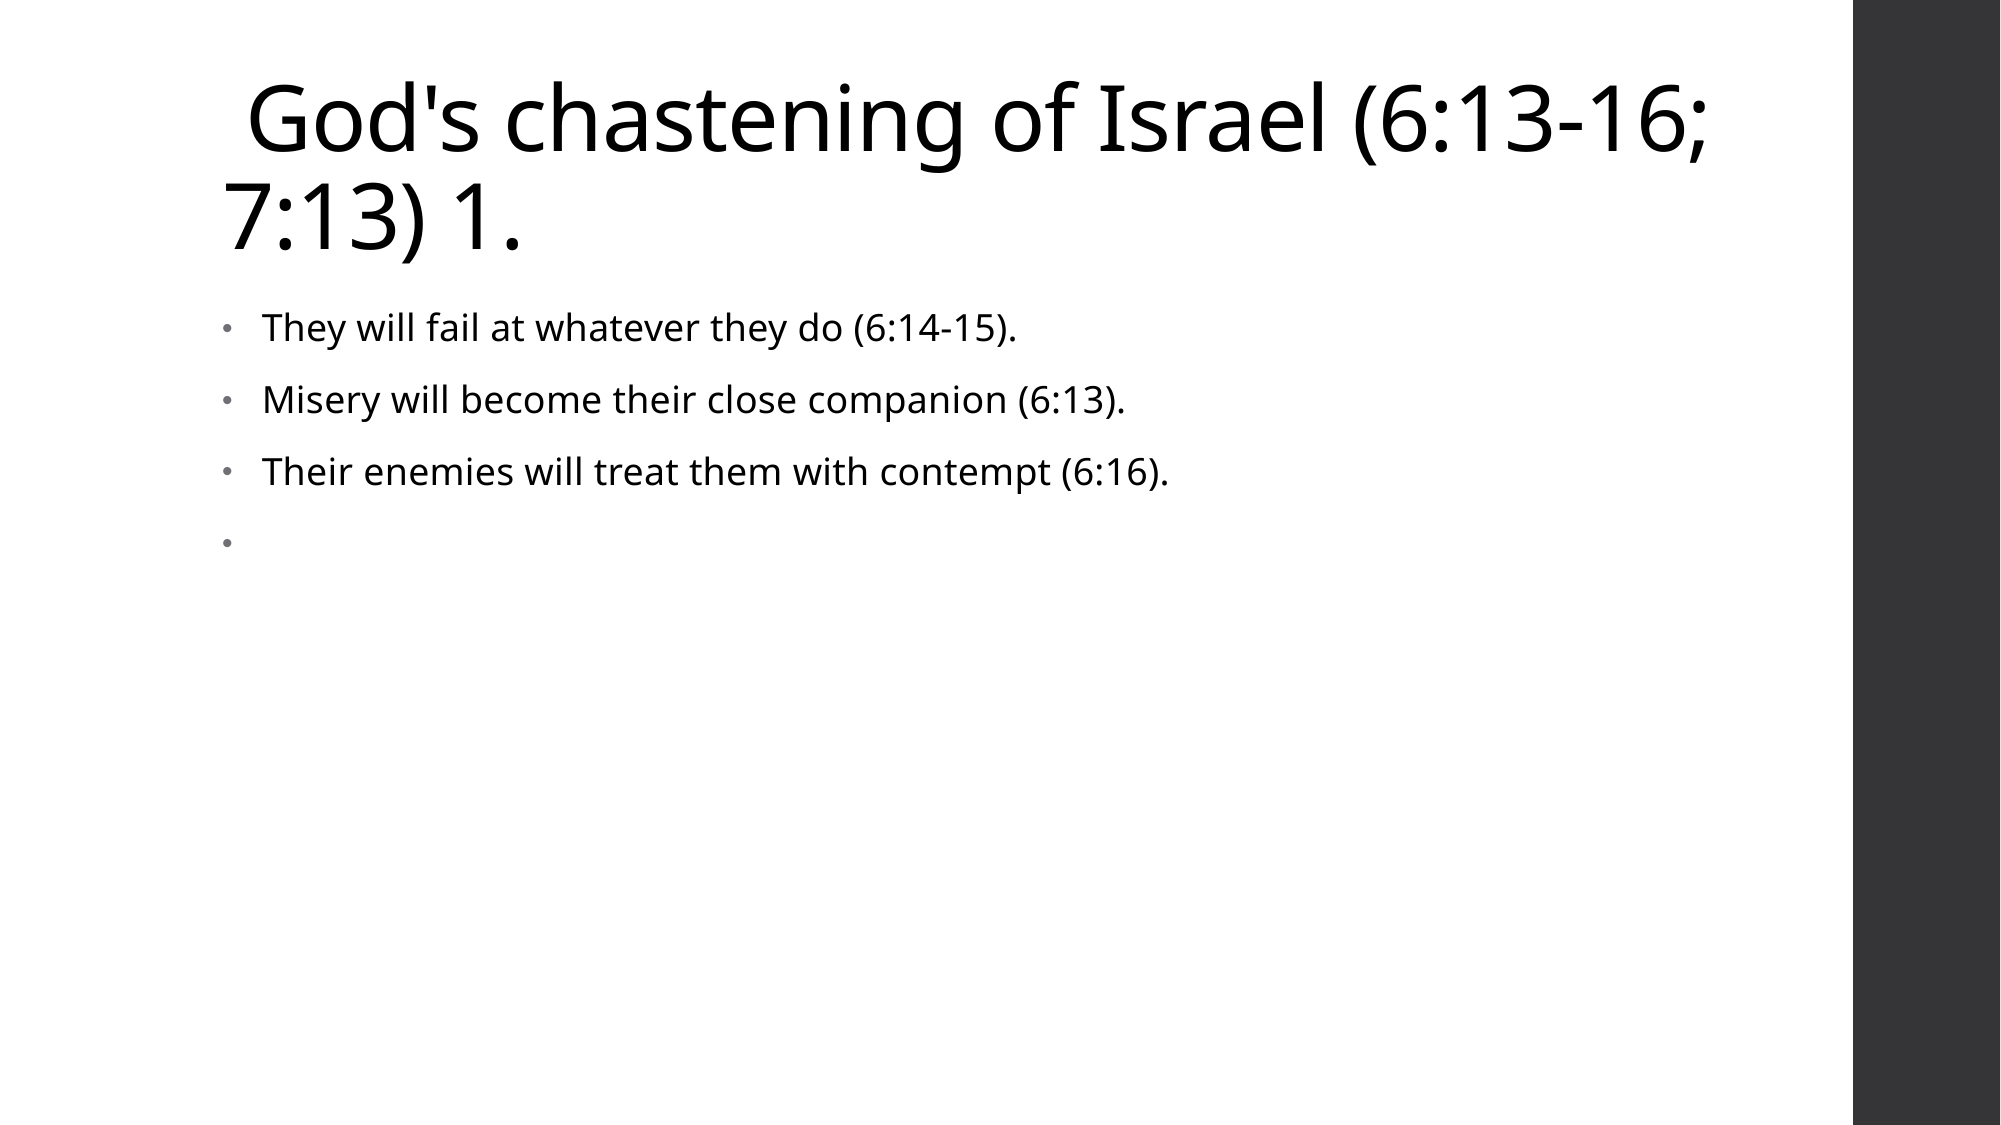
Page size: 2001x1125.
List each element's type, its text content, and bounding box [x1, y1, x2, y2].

list They will fail at whatever they do (6:14-15). Misery will become their close companion (6:13). Their enemies will treat them with contempt (6:16). [206, 299, 1617, 1014]
title God's chastening of Israel (6:13-16; 7:13) 1. [206, 60, 1797, 278]
